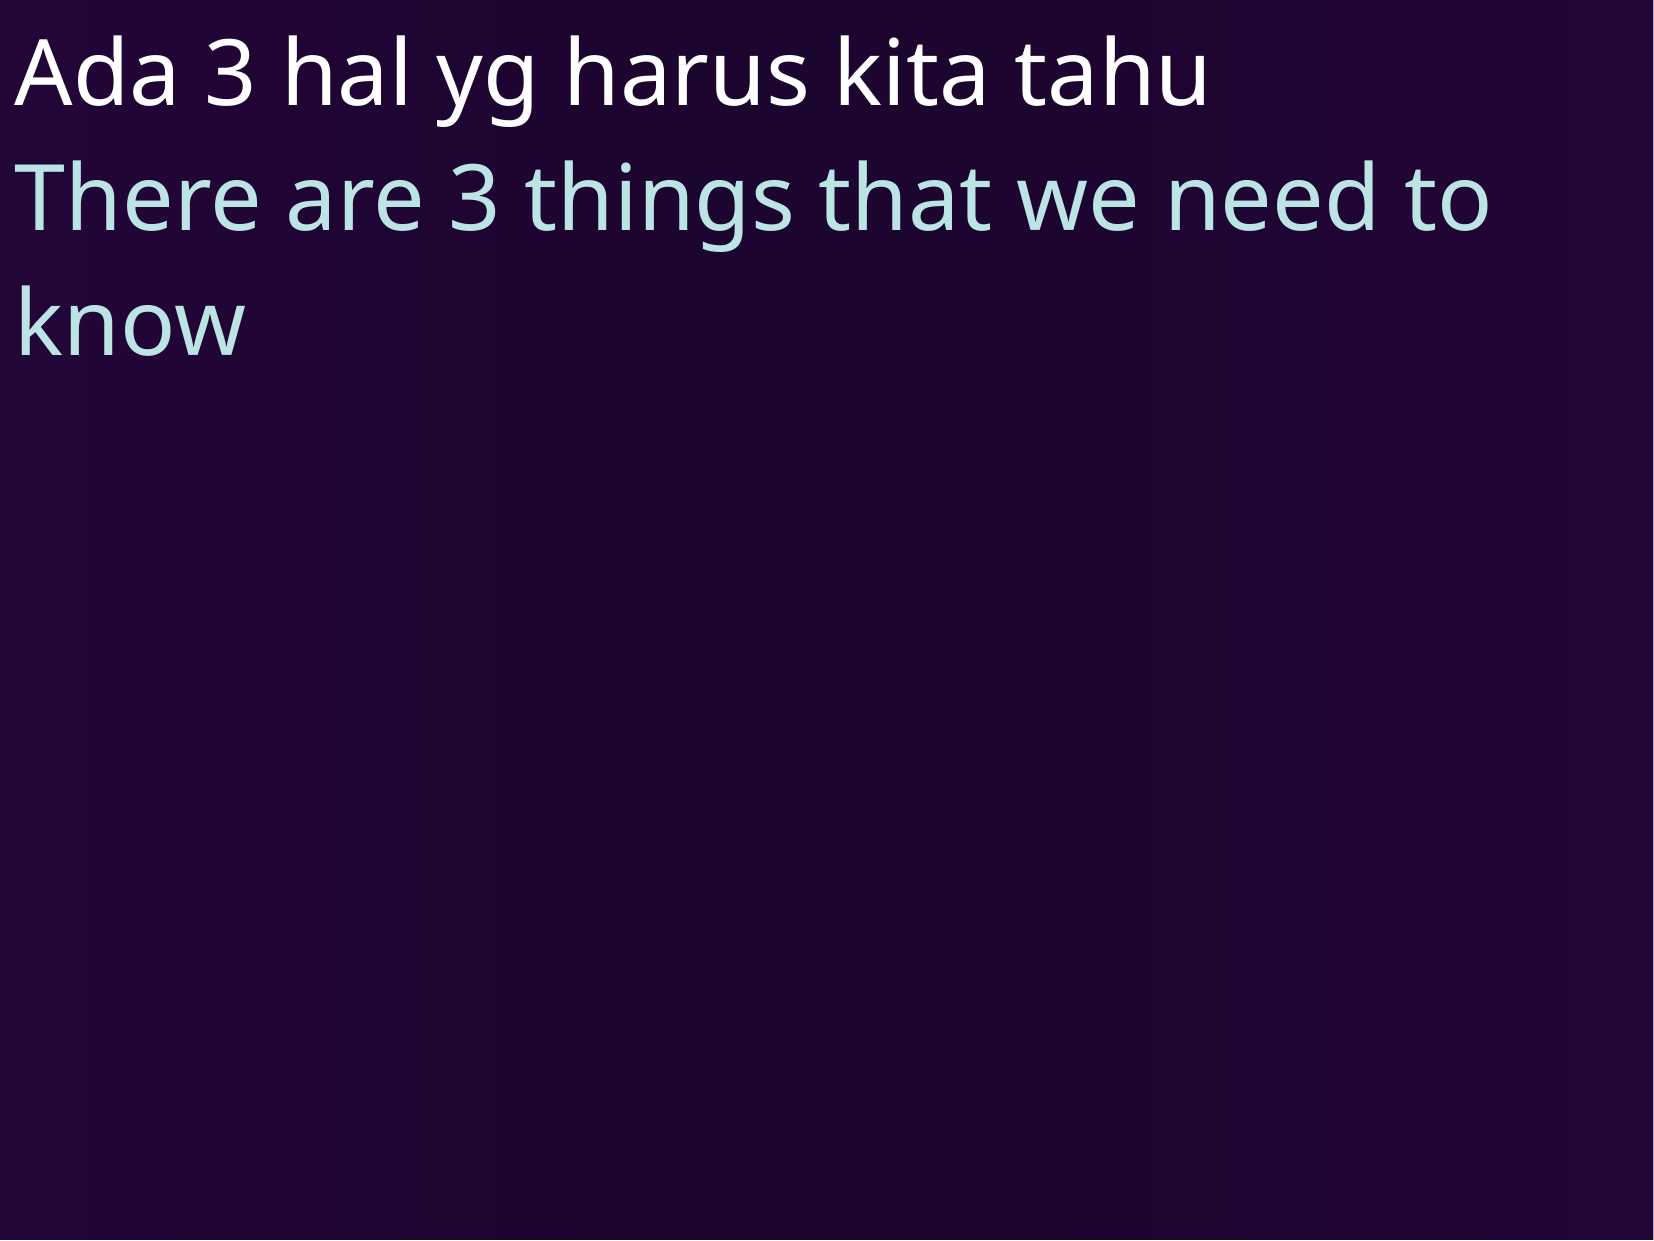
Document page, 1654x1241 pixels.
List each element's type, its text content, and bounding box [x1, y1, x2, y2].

text_box Ada 3 hal yg harus kita tahu There are 3 things that we need to know [0, 0, 1654, 1241]
